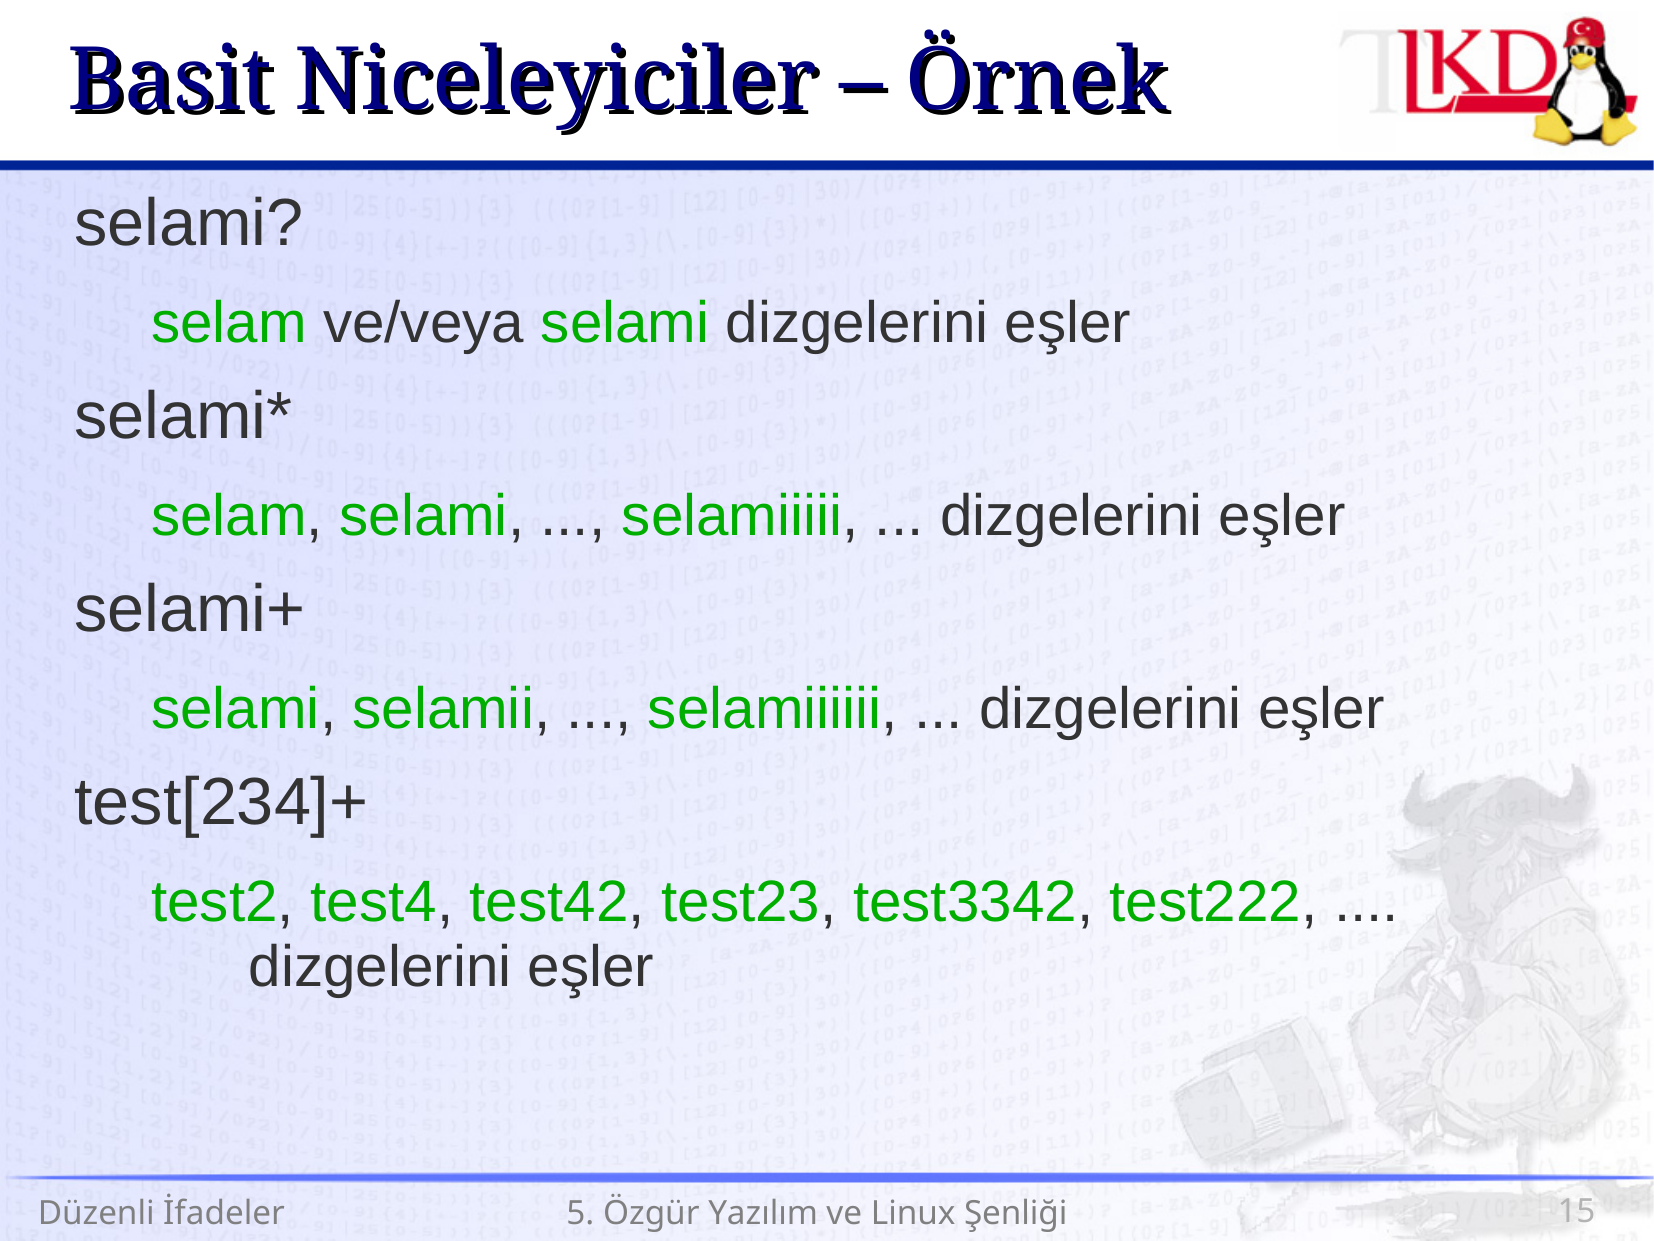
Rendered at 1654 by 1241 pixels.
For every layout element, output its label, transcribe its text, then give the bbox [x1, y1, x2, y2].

title Basit Niceleyiciler – Örnek [67, 13, 1399, 138]
picture [0, 0, 1654, 1241]
list selami? selam ve/veya selami dizgelerini eşler selami* selam, selami, ..., selamiiiii, ... dizgelerini eşler selami+ selami, selamii, ..., selamiiiiii, ... dizgelerini eşler test[234]+ test2, test4, test42, test23, test3342, test222, .... dizgelerini eşler [56, 185, 1595, 1127]
